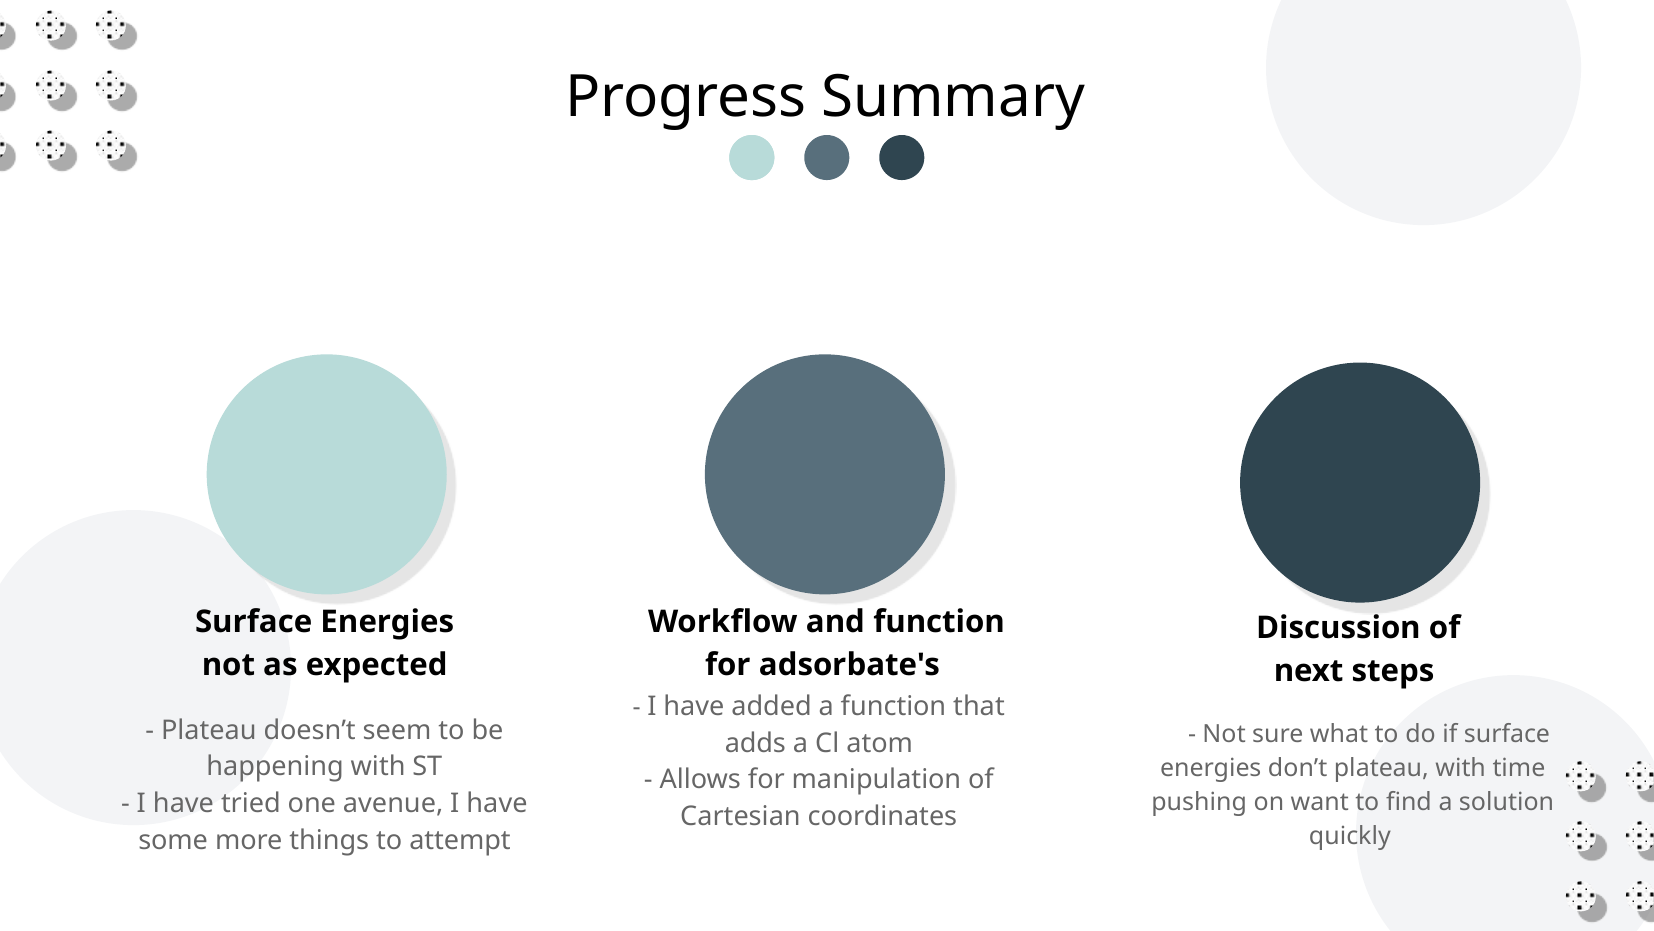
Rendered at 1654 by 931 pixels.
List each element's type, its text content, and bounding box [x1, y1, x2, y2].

picture [0, 13, 6, 38]
picture [1625, 821, 1654, 852]
text_box Progress Summary [420, 46, 1231, 141]
picture [1625, 761, 1654, 792]
text_box [206, 354, 447, 595]
picture [0, 133, 7, 158]
text_box [804, 135, 850, 181]
picture [35, 10, 66, 41]
picture [0, 73, 6, 98]
text_box [1240, 362, 1481, 597]
text_box Workflow and function for adsorbate's [620, 591, 1034, 735]
text_box - Not sure what to do if surface energies don’t plateau, with time pushing on want to find a solution quickly [1122, 708, 1585, 931]
text_box Discussion of next steps [1210, 597, 1506, 715]
picture [95, 130, 127, 161]
picture [1585, 821, 1596, 851]
text_box Surface Energies not as expected [177, 591, 473, 703]
picture [35, 70, 66, 101]
picture [1585, 881, 1596, 911]
picture [95, 70, 126, 101]
text_box [879, 135, 925, 181]
text_box [729, 135, 775, 181]
text_box - Plateau doesn’t seem to be happening with ST - I have tried one avenue, I have some more things to attempt [88, 703, 561, 931]
picture [95, 10, 126, 41]
picture [1625, 881, 1654, 912]
picture [1585, 761, 1596, 791]
text_box - I have added a function that adds a Cl atom - Allows for manipulation of Cartesian coordinates [590, 679, 1047, 931]
text_box [704, 354, 945, 591]
picture [35, 130, 67, 161]
